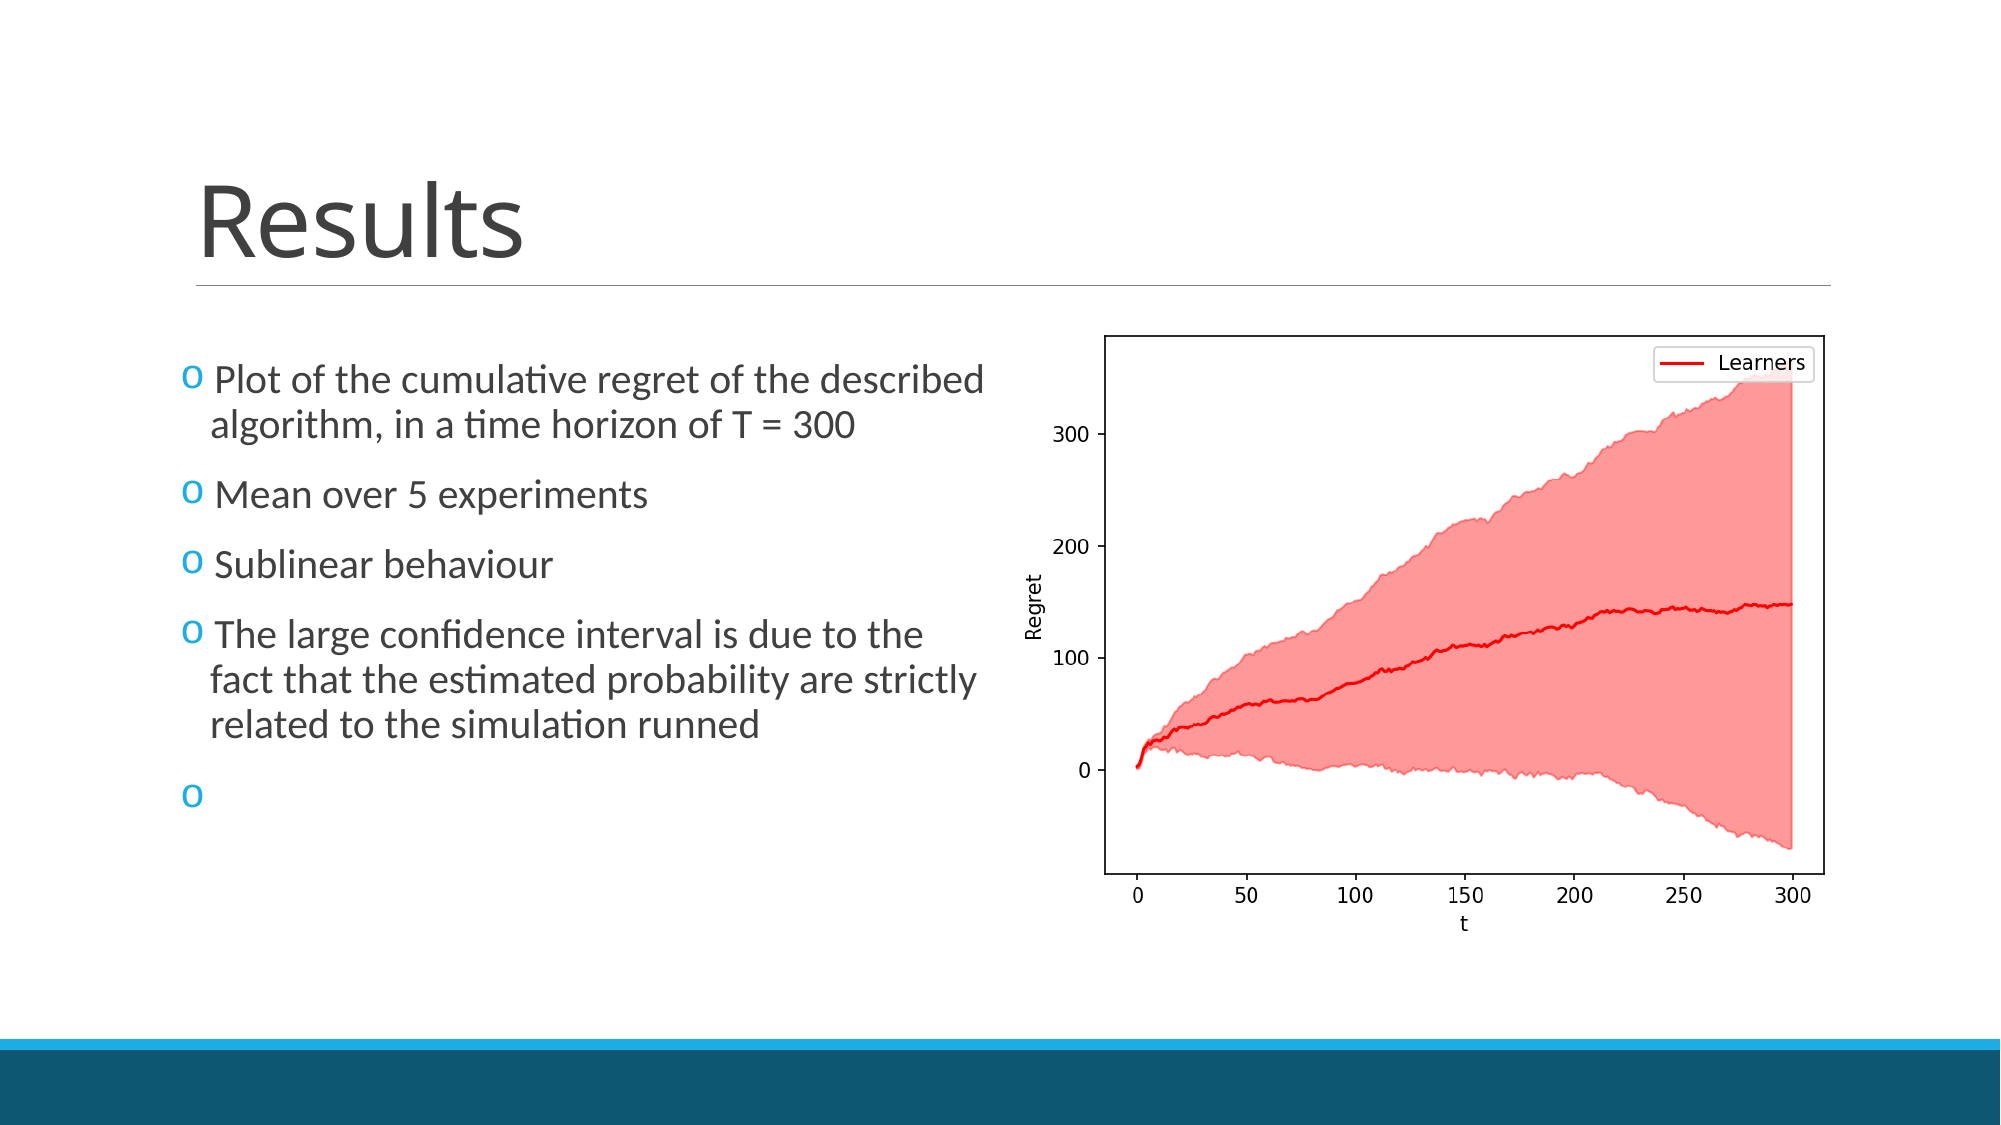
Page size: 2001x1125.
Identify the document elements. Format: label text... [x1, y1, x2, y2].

title Results [180, 47, 1831, 286]
list Plot of the cumulative regret of the described algorithm, in a time horizon of T = 300 Mean over 5 experiments Sublinear behaviour The large confidence interval is due to the fact that the estimated probability are strictly related to the simulation runned [180, 350, 991, 963]
picture [1020, 326, 1830, 940]
